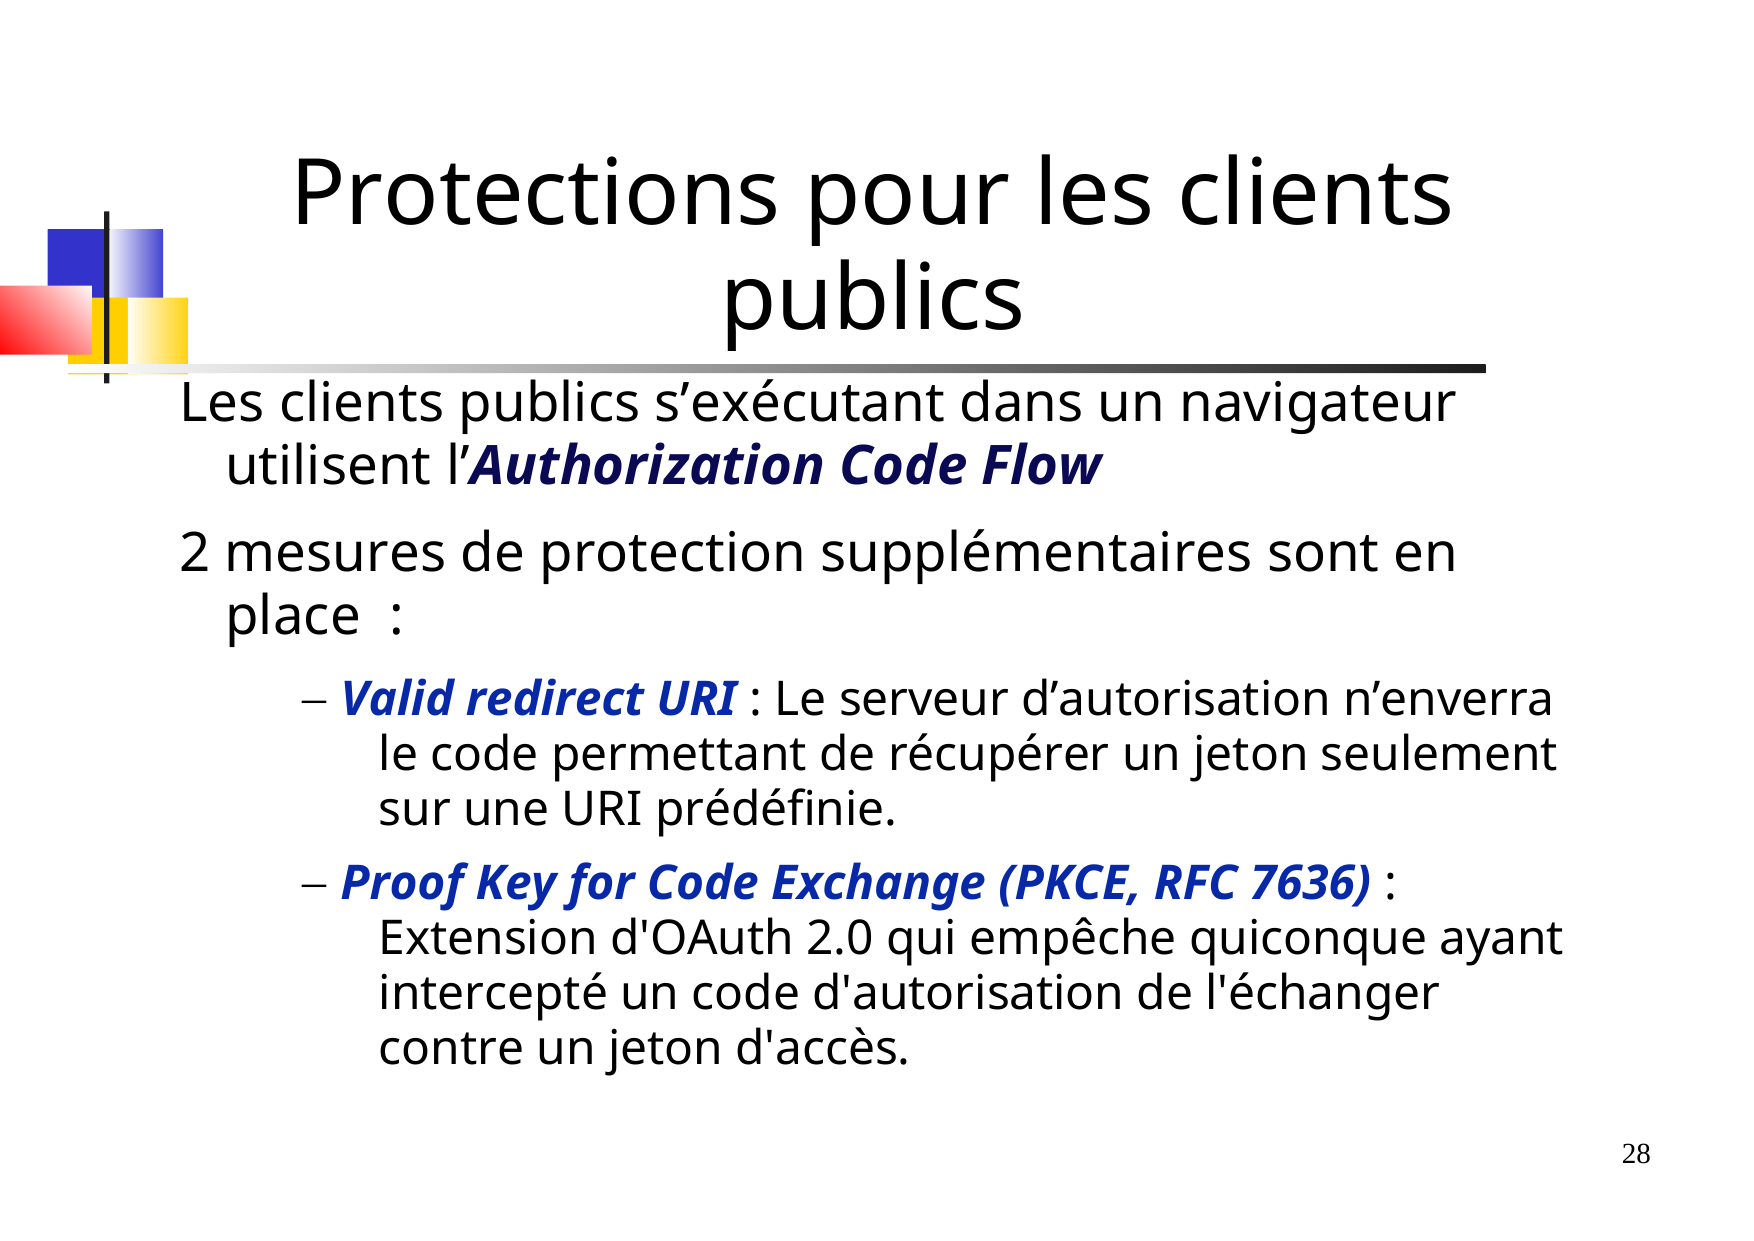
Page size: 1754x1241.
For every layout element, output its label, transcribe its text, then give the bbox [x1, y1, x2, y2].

list Les clients publics s’exécutant dans un navigateur utilisent l’Authorization Code Flow 2 mesures de protection supplémentaires sont en place : Valid redirect URI : Le serveur d’autorisation n’enverra le code permettant de récupérer un jeton seulement sur une URI prédéfinie. Proof Key for Code Exchange (PKCE, RFC 7636) : Extension d'OAuth 2.0 qui empêche quiconque ayant intercepté un code d'autorisation de l'échanger contre un jeton d'accès. [179, 371, 1567, 1091]
title Protections pour les clients publics [179, 139, 1567, 351]
